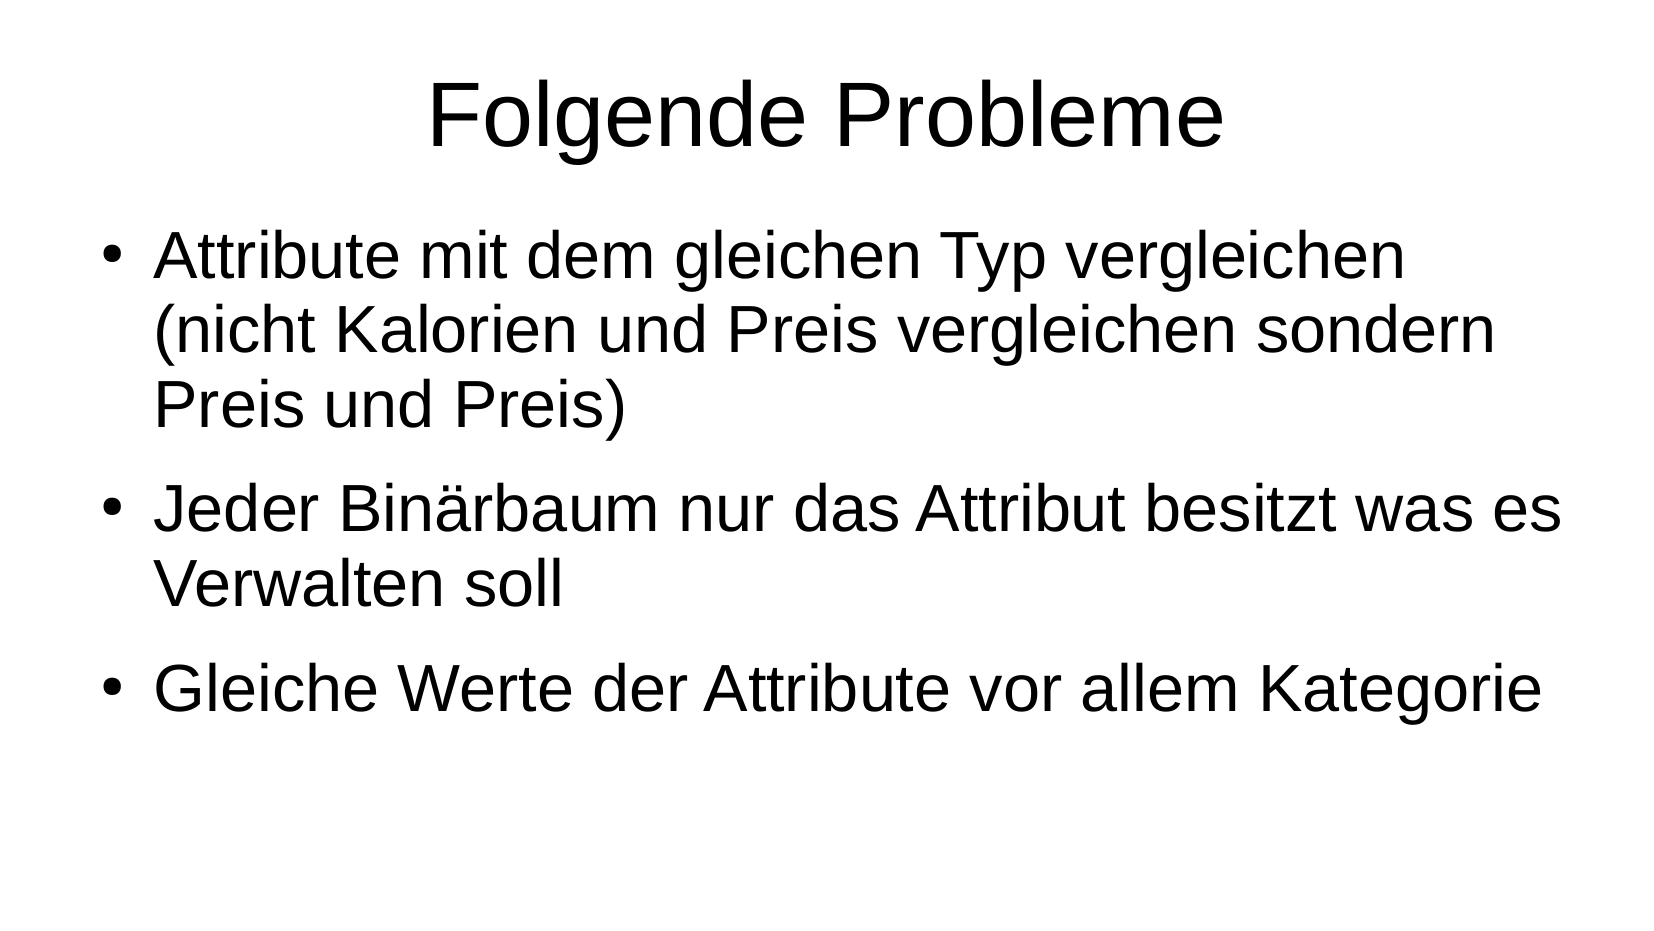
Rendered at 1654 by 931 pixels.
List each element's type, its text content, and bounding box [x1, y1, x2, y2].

list Attribute mit dem gleichen Typ vergleichen (nicht Kalorien und Preis vergleichen sondern Preis und Preis) Jeder Binärbaum nur das Attribut besitzt was es Verwalten soll Gleiche Werte der Attribute vor allem Kategorie [82, 217, 1571, 758]
title Folgende Probleme [82, 37, 1571, 193]
